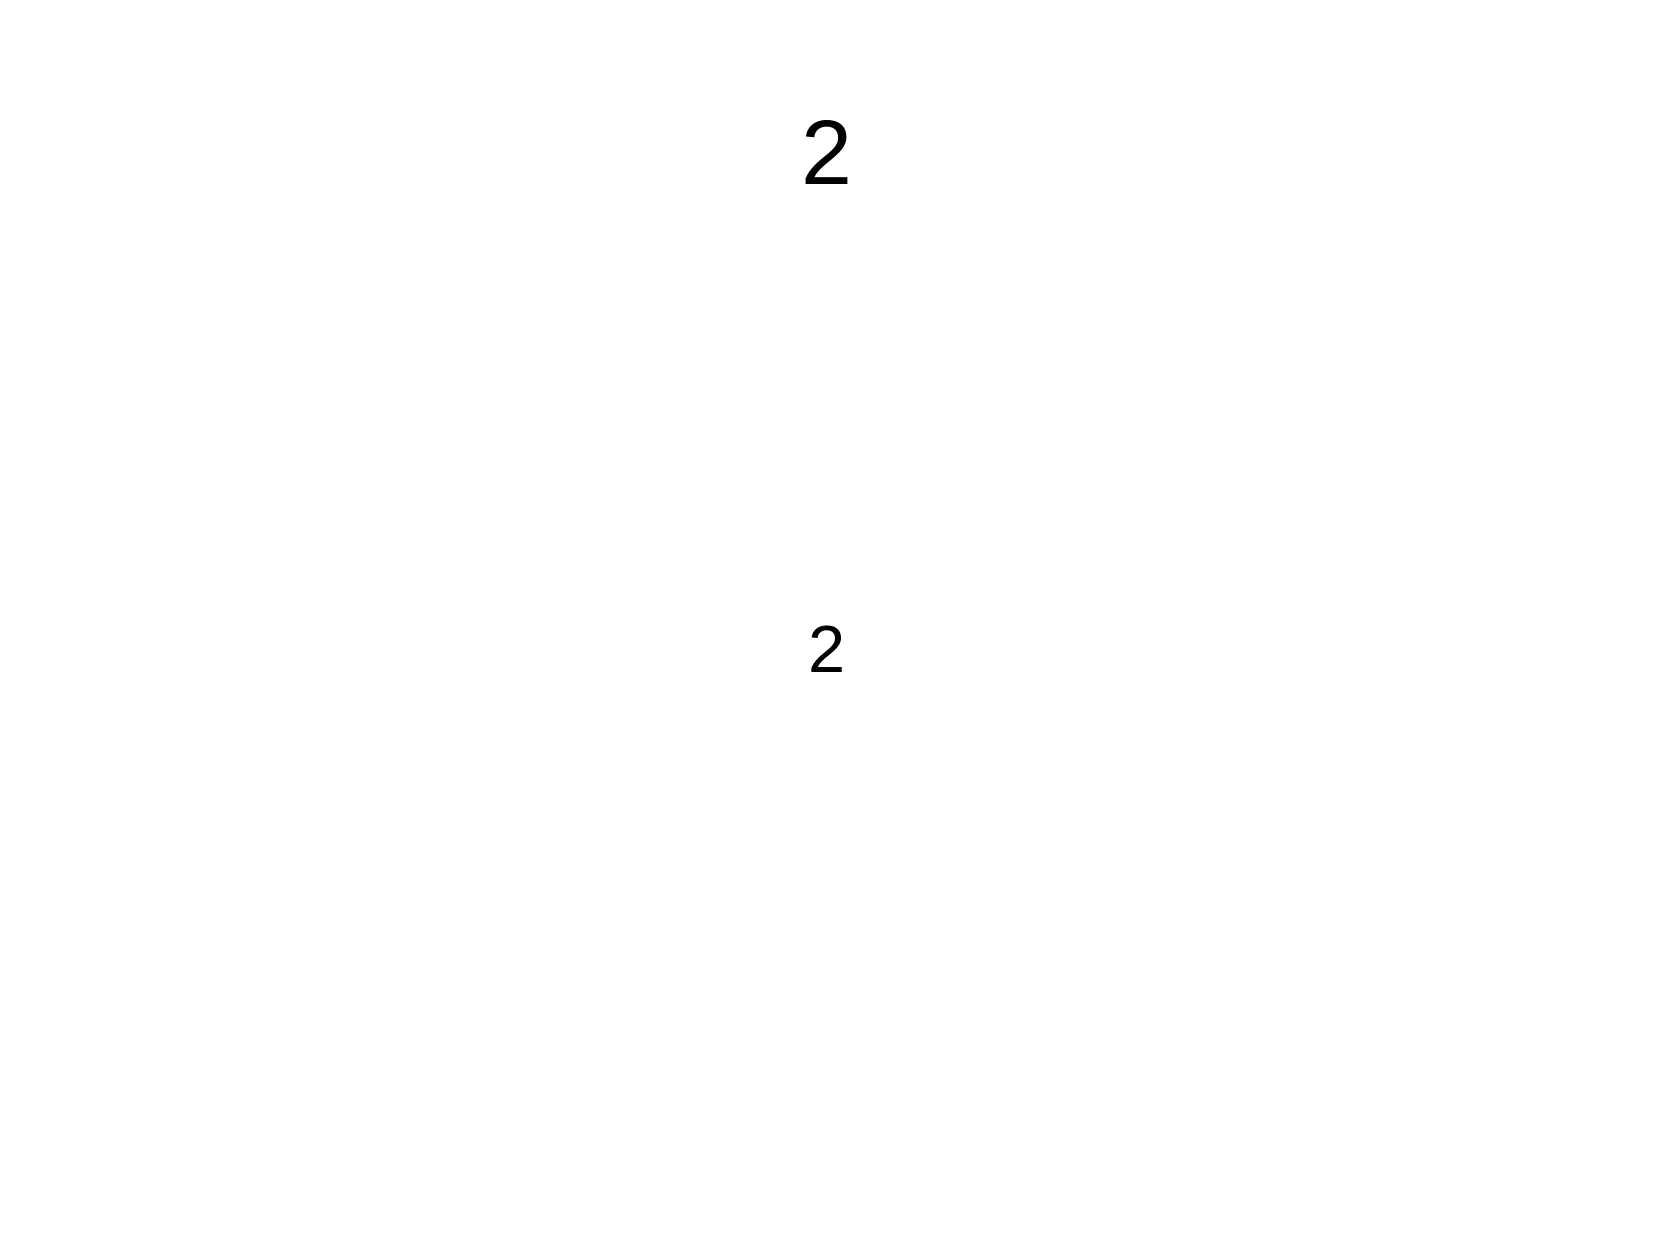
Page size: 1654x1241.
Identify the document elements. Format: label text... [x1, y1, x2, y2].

subtitle 2 [82, 290, 1571, 1010]
title 2 [82, 49, 1571, 257]
